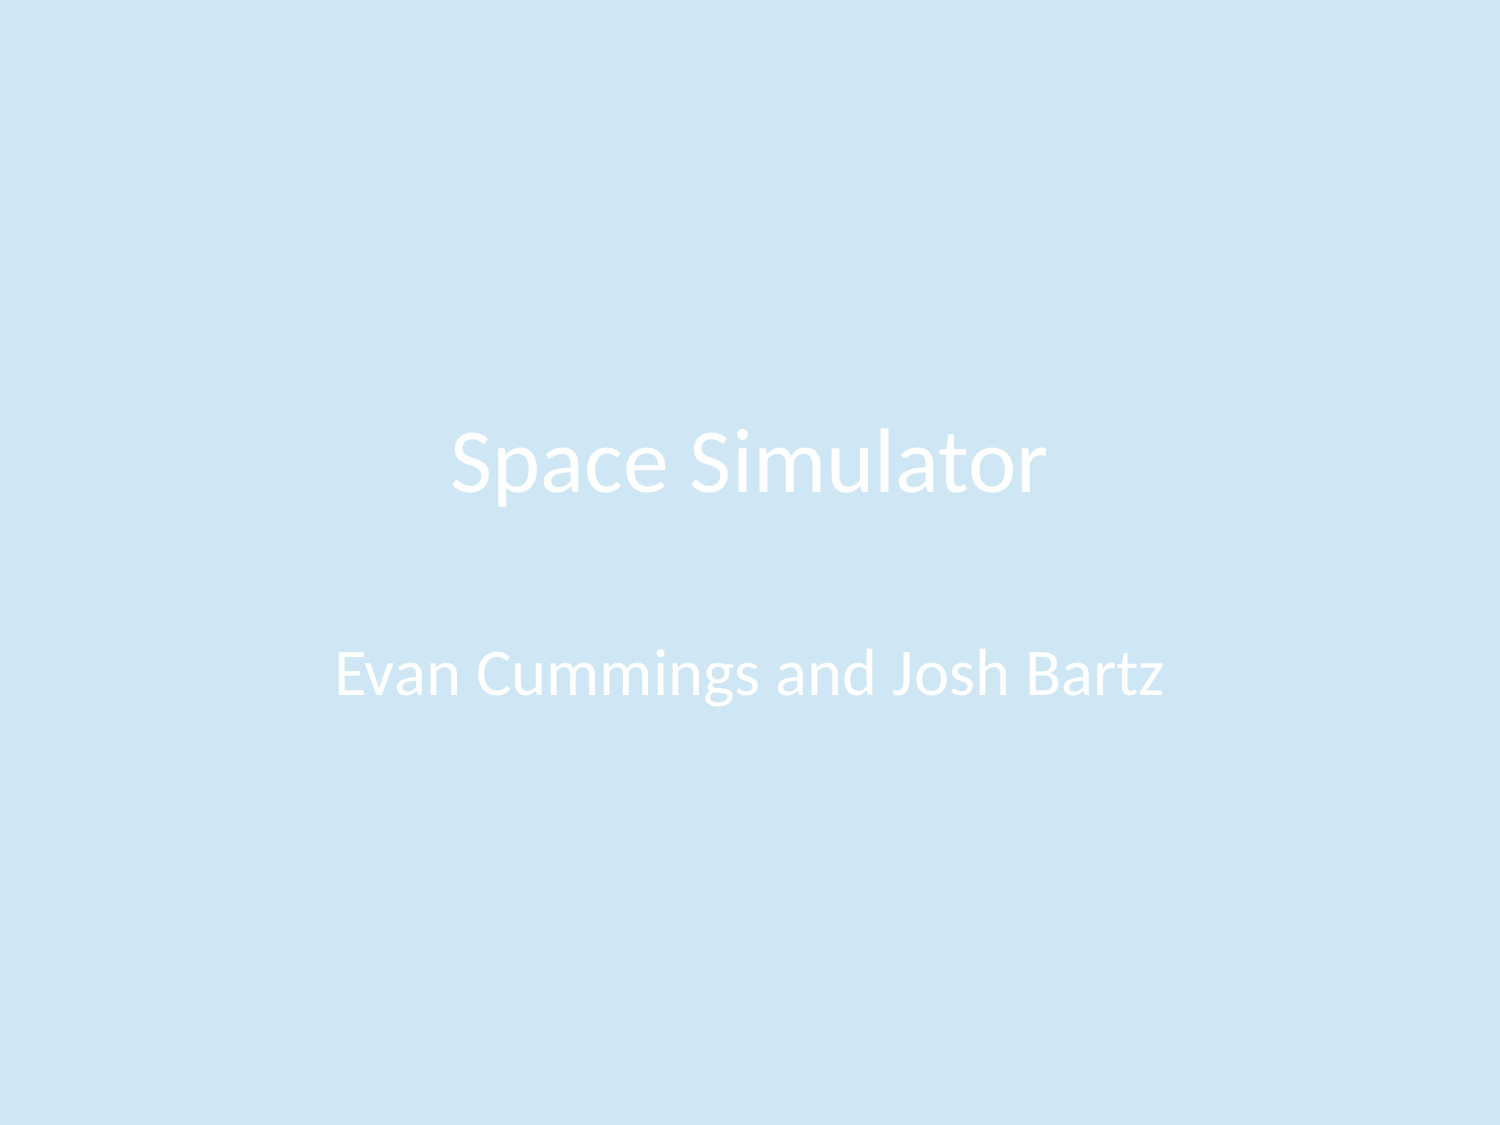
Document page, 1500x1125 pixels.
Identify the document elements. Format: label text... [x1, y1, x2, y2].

subtitle Evan Cummings and Josh Bartz [225, 637, 1275, 925]
title Space Simulator [112, 349, 1388, 591]
